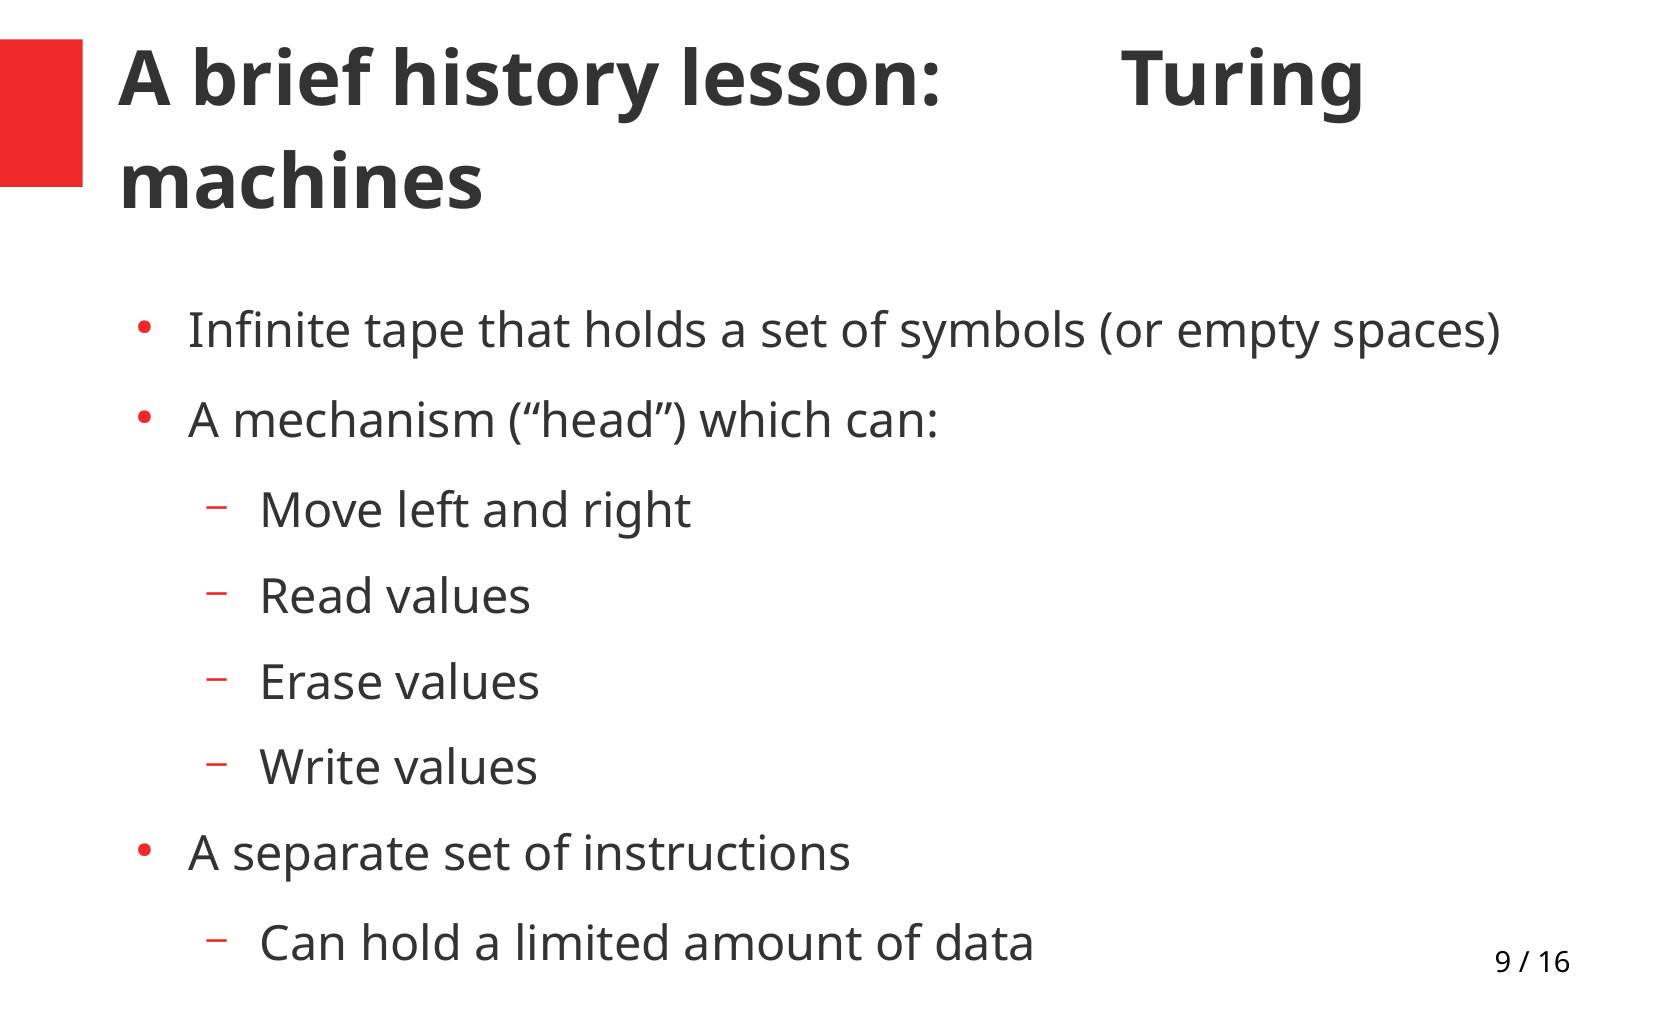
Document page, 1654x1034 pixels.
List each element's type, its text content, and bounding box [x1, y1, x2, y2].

title A brief history lesson: Turing machines [118, 38, 1571, 217]
list Infinite tape that holds a set of symbols (or empty spaces) A mechanism (“head”) which can: Move left and right Read values Erase values Write values A separate set of instructions Can hold a limited amount of data [118, 295, 1536, 895]
